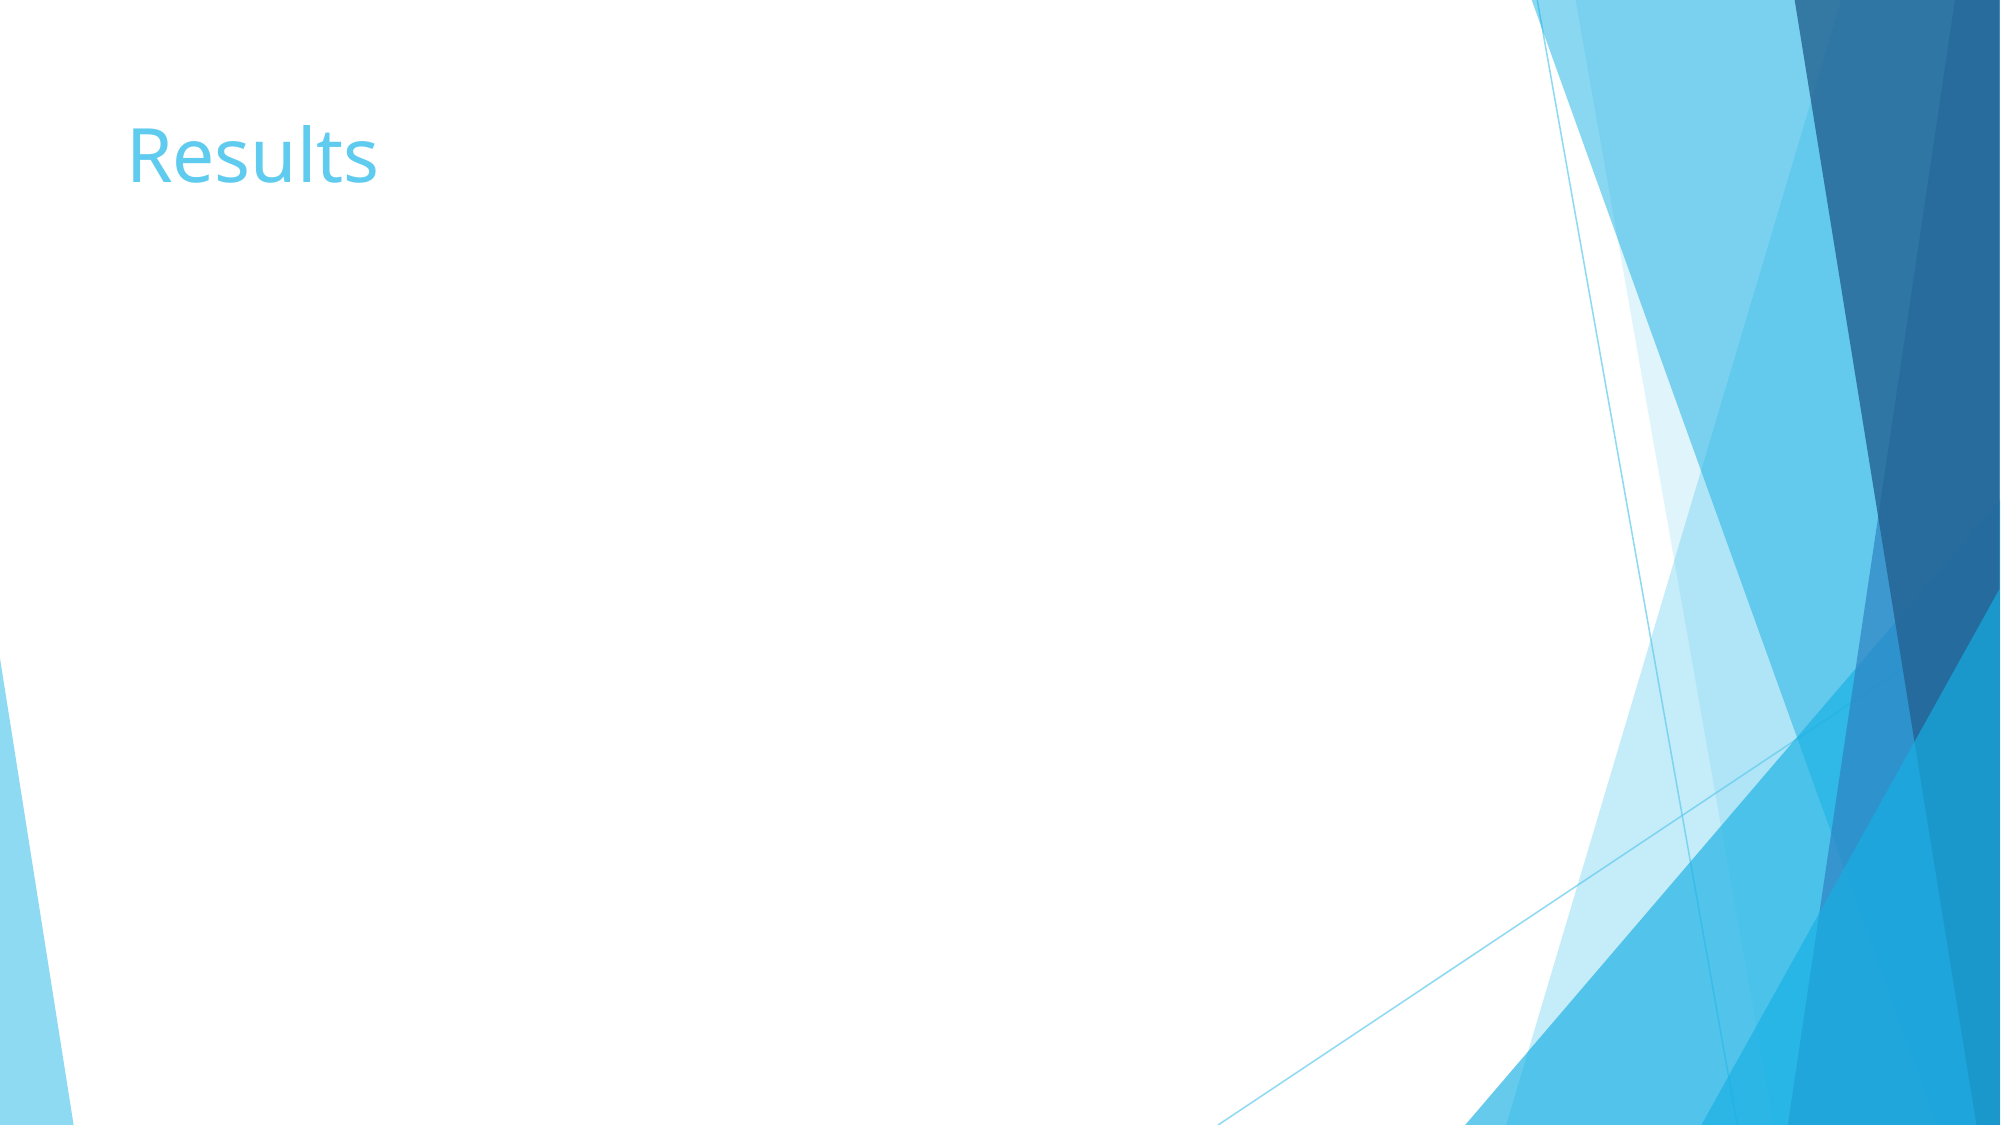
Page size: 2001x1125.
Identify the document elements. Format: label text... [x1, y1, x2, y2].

title Results [111, 99, 1522, 317]
